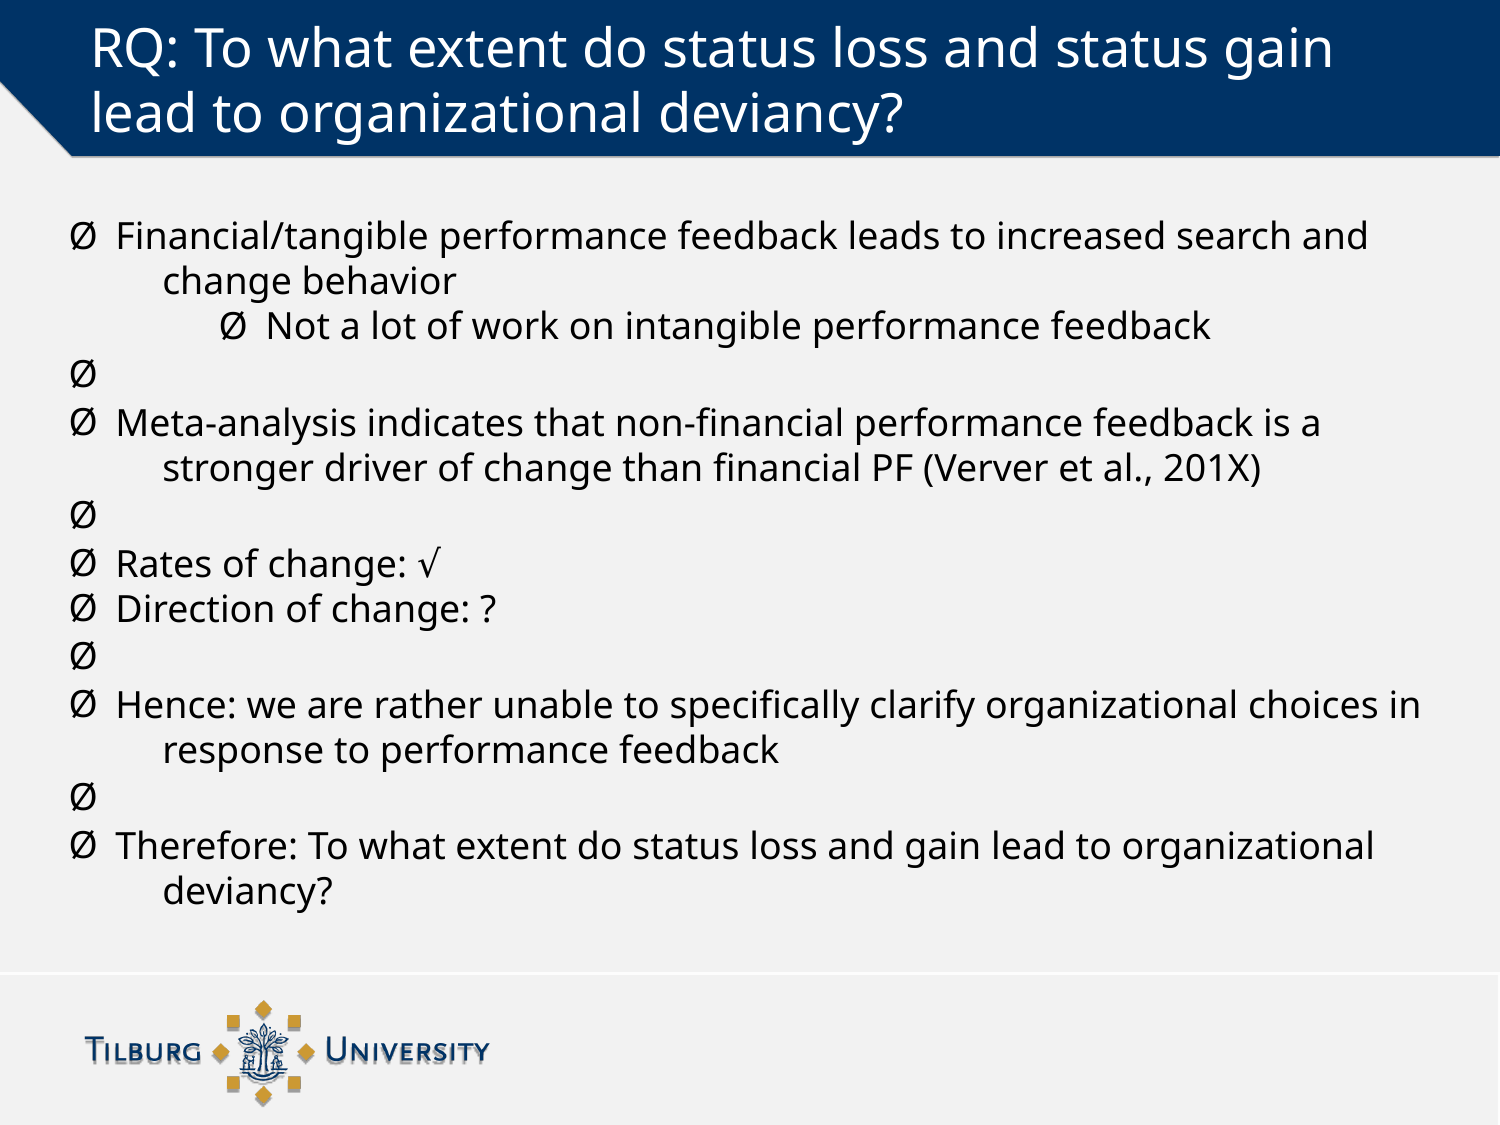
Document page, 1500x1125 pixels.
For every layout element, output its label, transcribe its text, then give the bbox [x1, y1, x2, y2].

title RQ: To what extent do status loss and status gain lead to organizational deviancy? [75, 0, 1426, 156]
text_box Financial/tangible performance feedback leads to increased search and change behavior Not a lot of work on intangible performance feedback Meta-analysis indicates that non-financial performance feedback is a stronger driver of change than financial PF (Verver et al., 201X) Rates of change: √ Direction of change: ? Hence: we are rather unable to specifically clarify organizational choices in response to performance feedback Therefore: To what extent do status loss and gain lead to organizational deviancy? [53, 204, 1454, 902]
